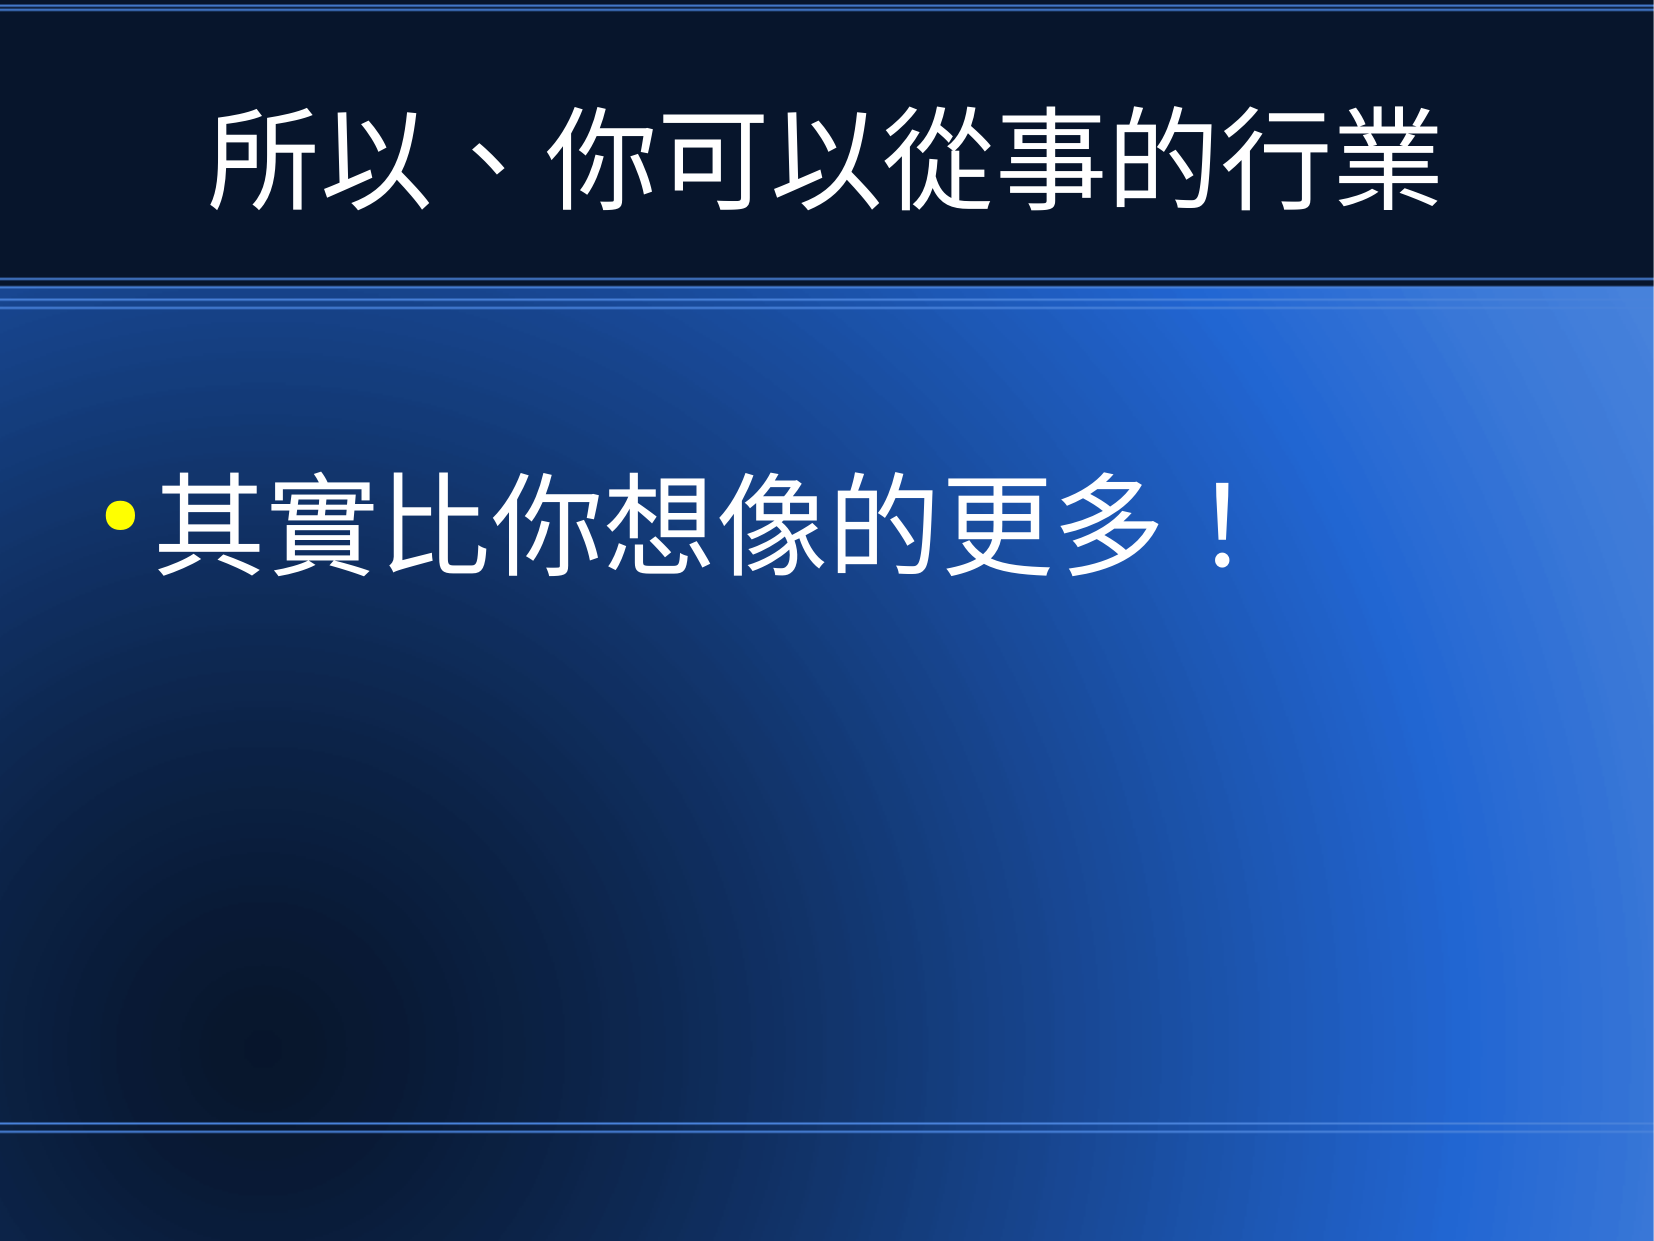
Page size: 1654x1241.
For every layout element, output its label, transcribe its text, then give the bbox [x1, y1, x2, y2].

list 其實比你想像的更多！ [82, 355, 1571, 1241]
title 所以、你可以從事的行業 [82, 49, 1571, 257]
picture [0, 0, 1654, 1241]
